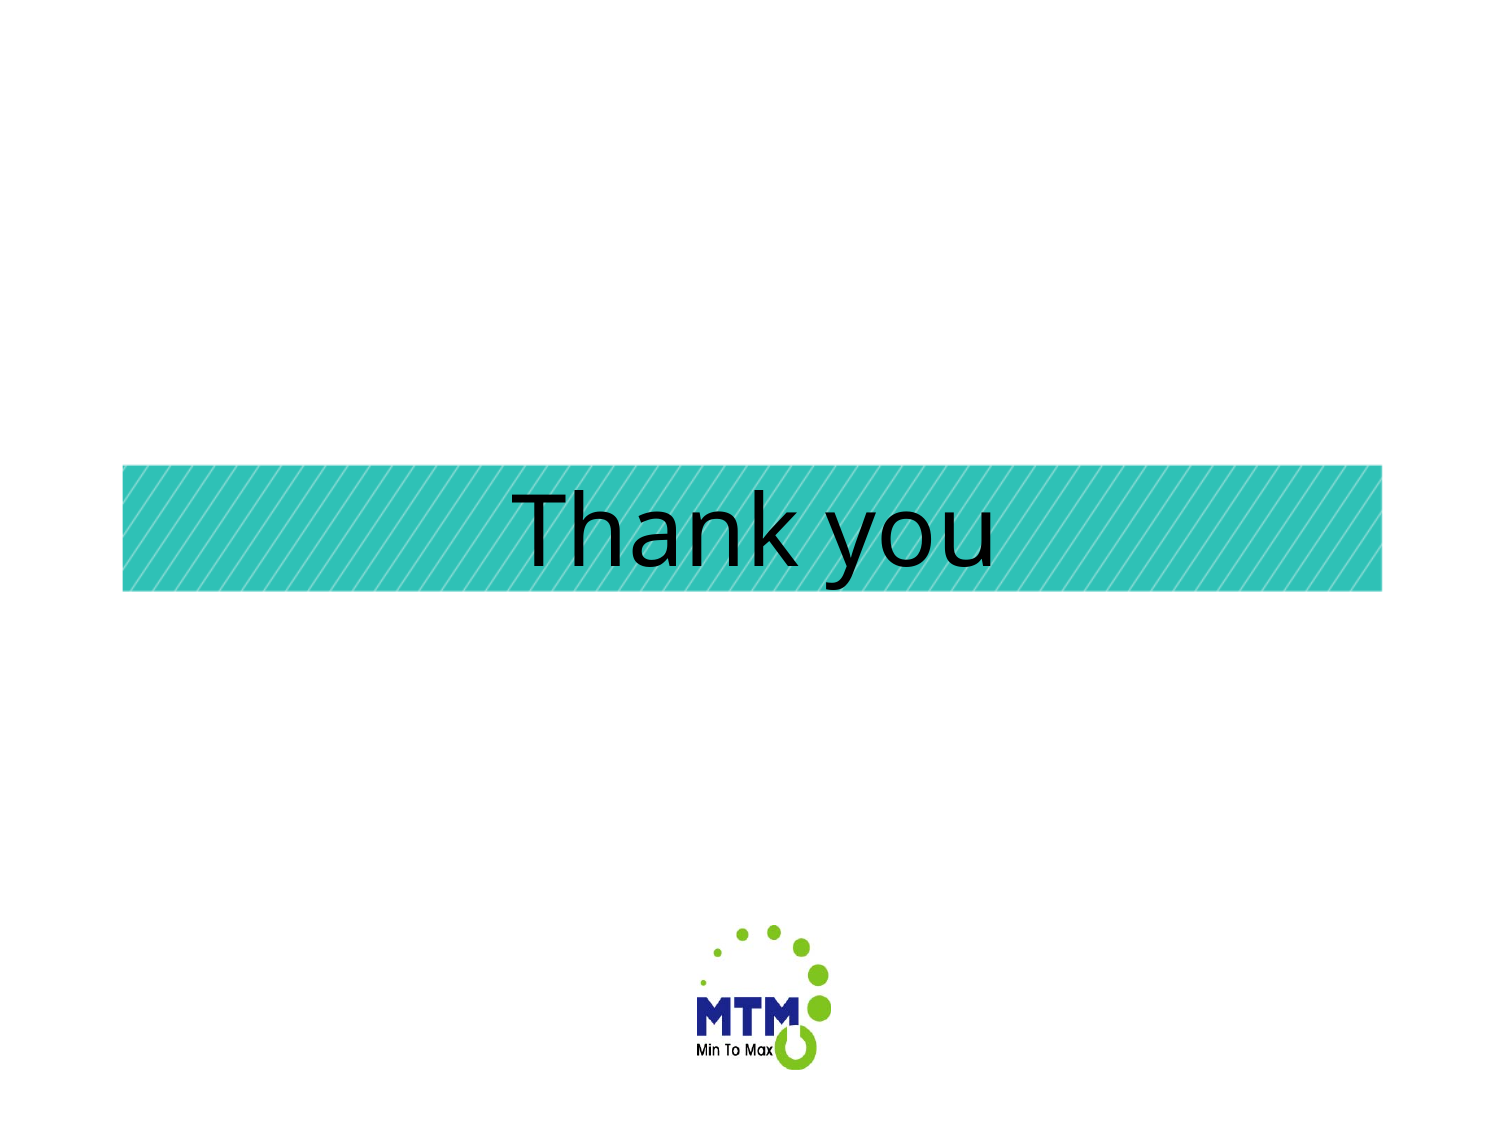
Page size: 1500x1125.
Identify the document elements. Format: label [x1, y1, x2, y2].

picture [10, 456, 1442, 606]
picture [697, 925, 831, 1070]
